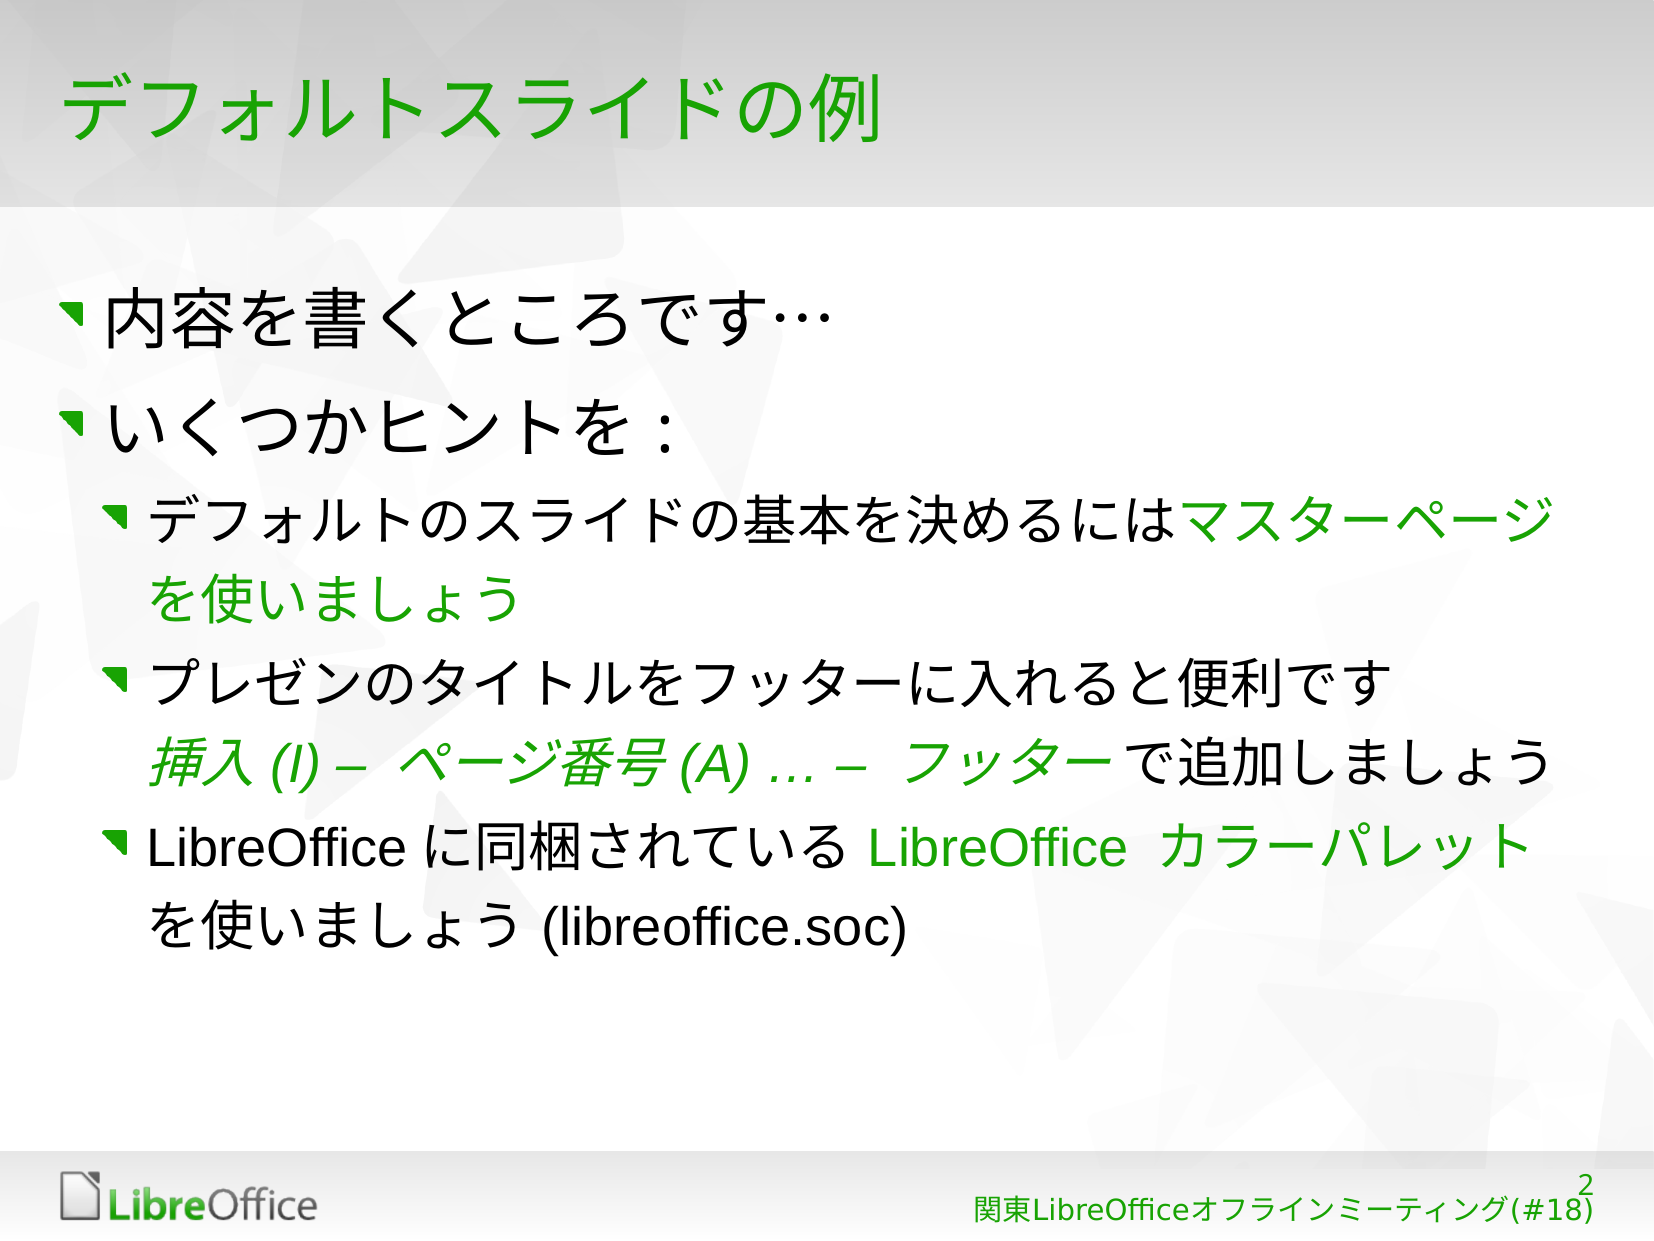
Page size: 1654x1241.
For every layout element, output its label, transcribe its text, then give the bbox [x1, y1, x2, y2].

picture [41, 1152, 337, 1240]
picture [0, 0, 783, 931]
list 内容を書くところです… いくつかヒントを: デフォルトのスライドの基本を決めるにはマスターページを使いましょう プレゼンのタイトルをフッターに入れると便利です 挿入(I) – ページ番号(A) … – フッター で追加しましょう LibreOfficeに同梱されているLibreOffice カラーパレット を使いましょう(libreoffice.soc) [59, 265, 1595, 1114]
title デフォルトスライドの例 [59, 29, 1595, 178]
picture [915, 548, 1654, 1169]
